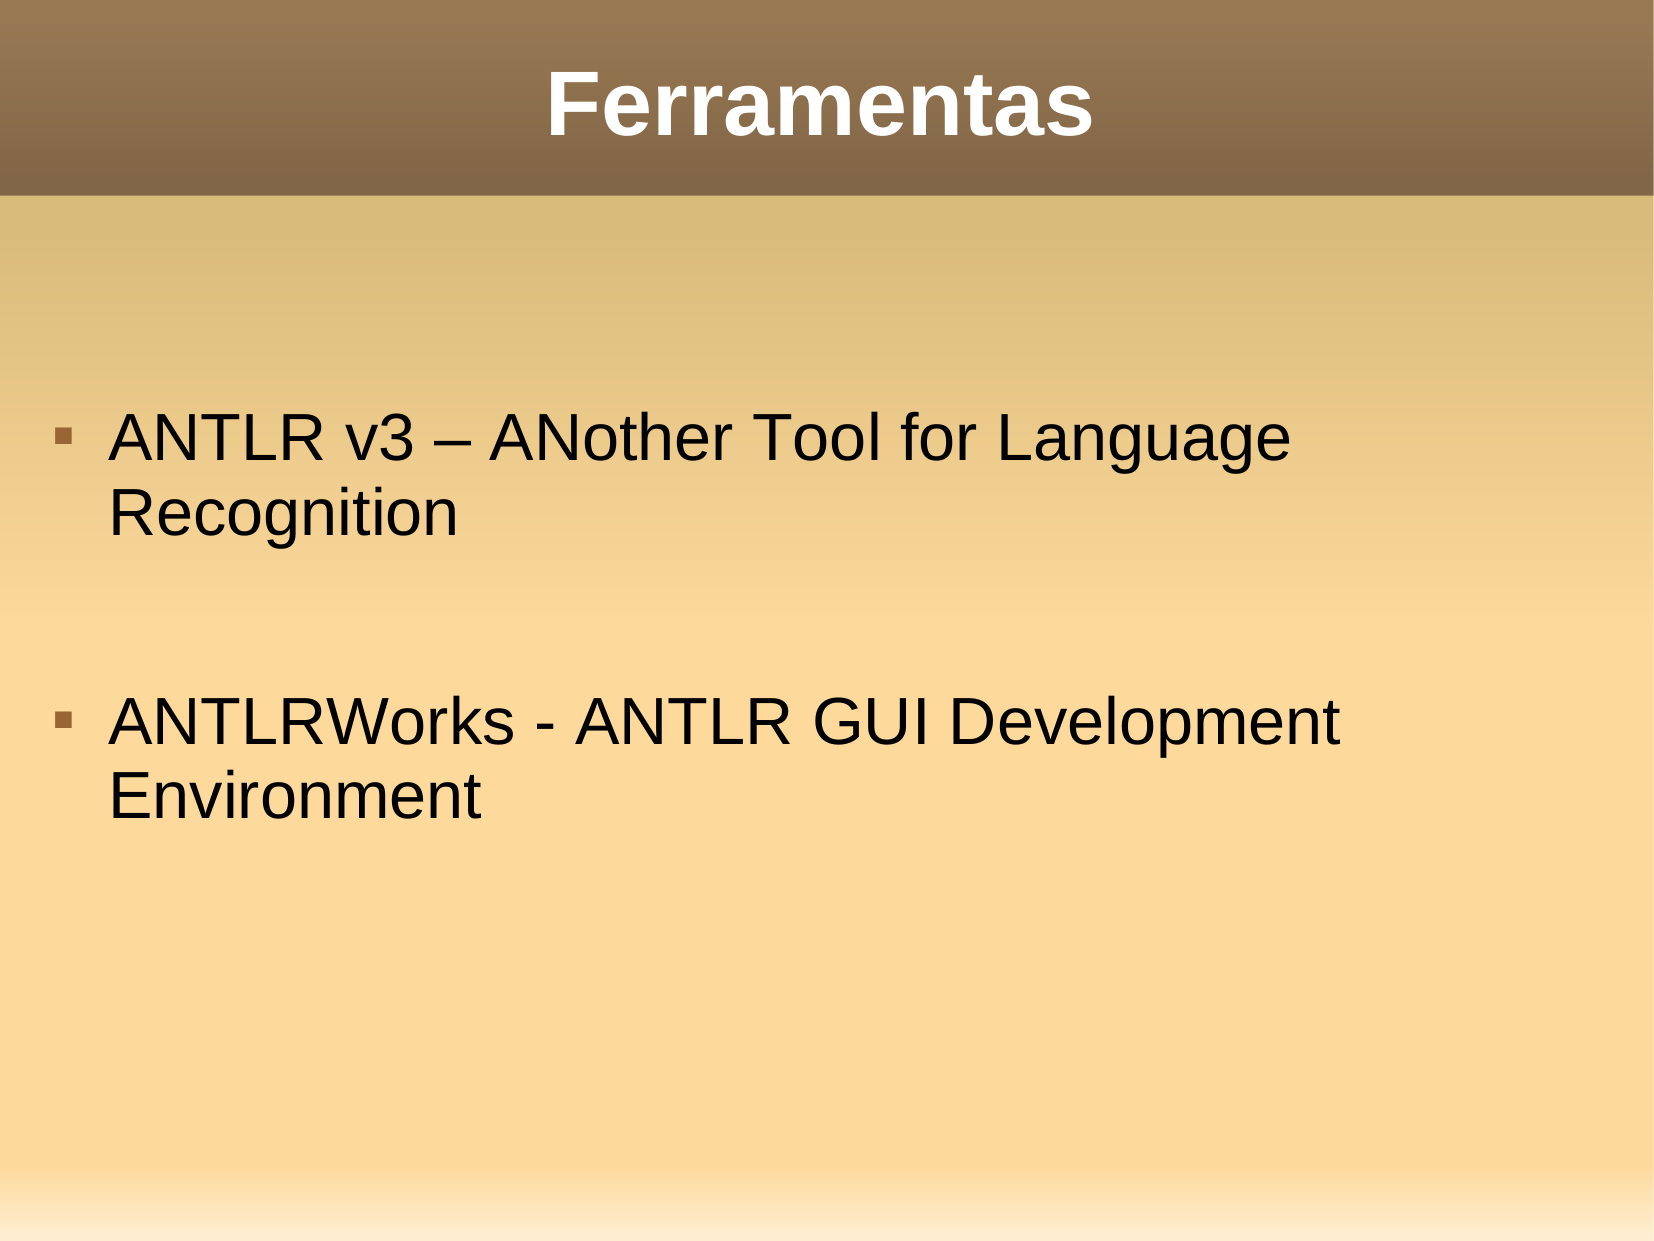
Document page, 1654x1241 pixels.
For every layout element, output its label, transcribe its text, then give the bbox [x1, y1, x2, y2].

list ANTLR v3 – ANother Tool for Language Recognition ANTLRWorks - ANTLR GUI Development Environment [37, 400, 1613, 938]
title Ferramentas [76, 7, 1565, 200]
picture [0, 0, 1654, 1241]
